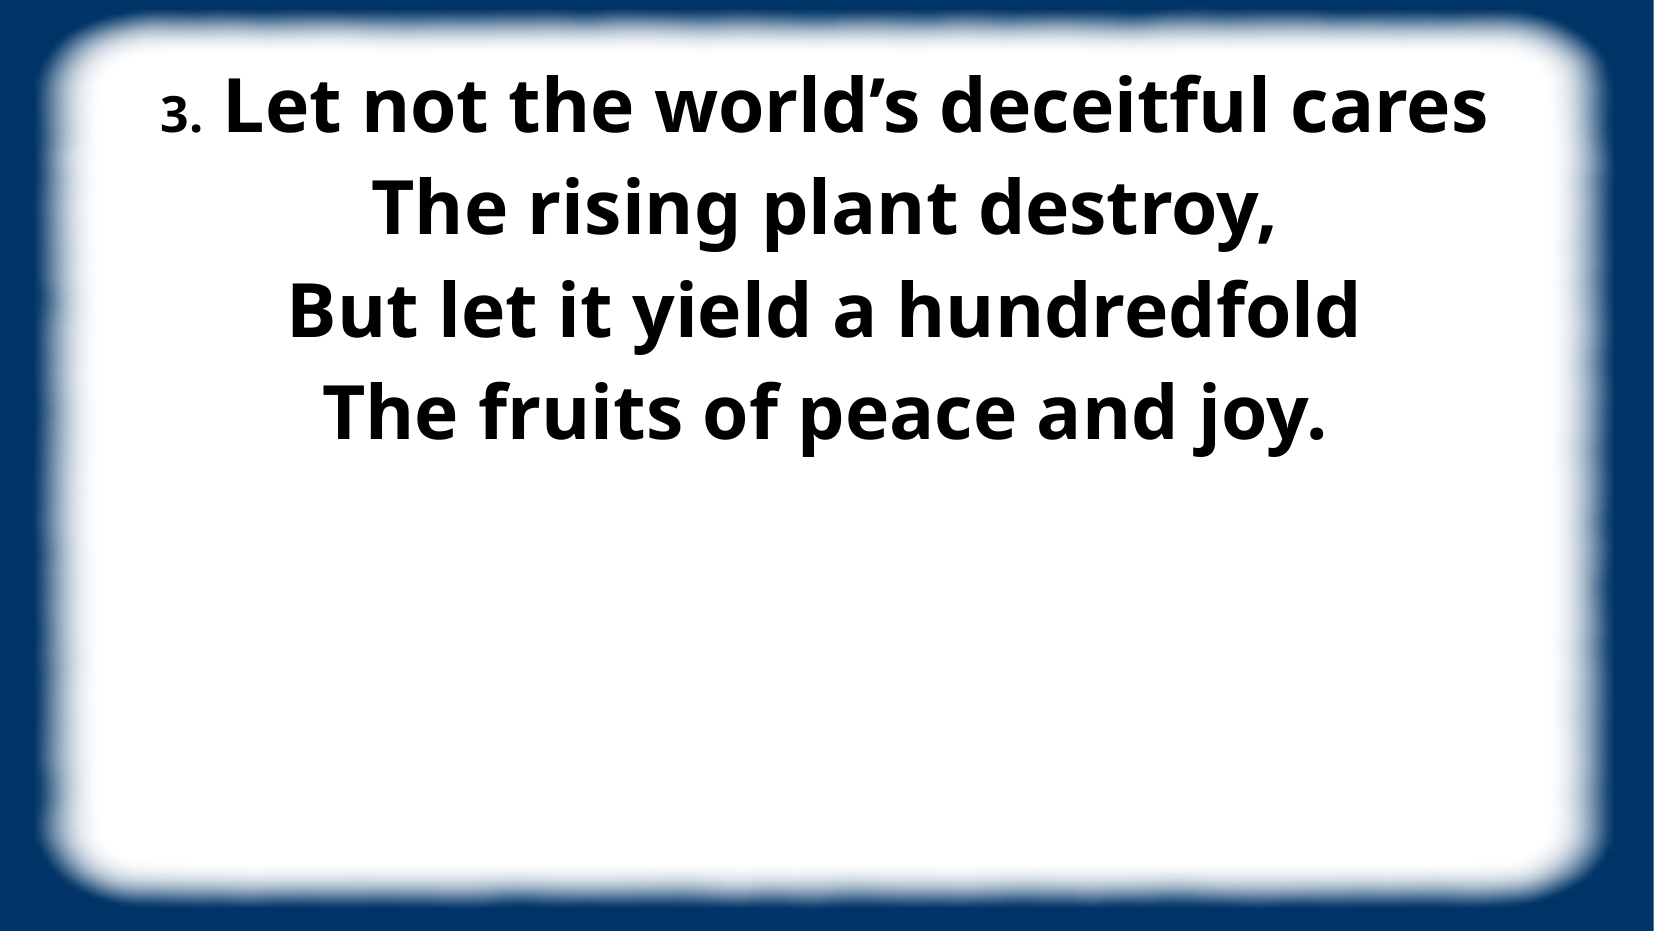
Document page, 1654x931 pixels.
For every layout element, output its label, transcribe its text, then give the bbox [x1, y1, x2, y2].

picture [0, 0, 1654, 931]
text_box 3. Let not the world’s deceitful cares The rising plant destroy, But let it yield a hundredfold The fruits of peace and joy. [75, 45, 1576, 460]
